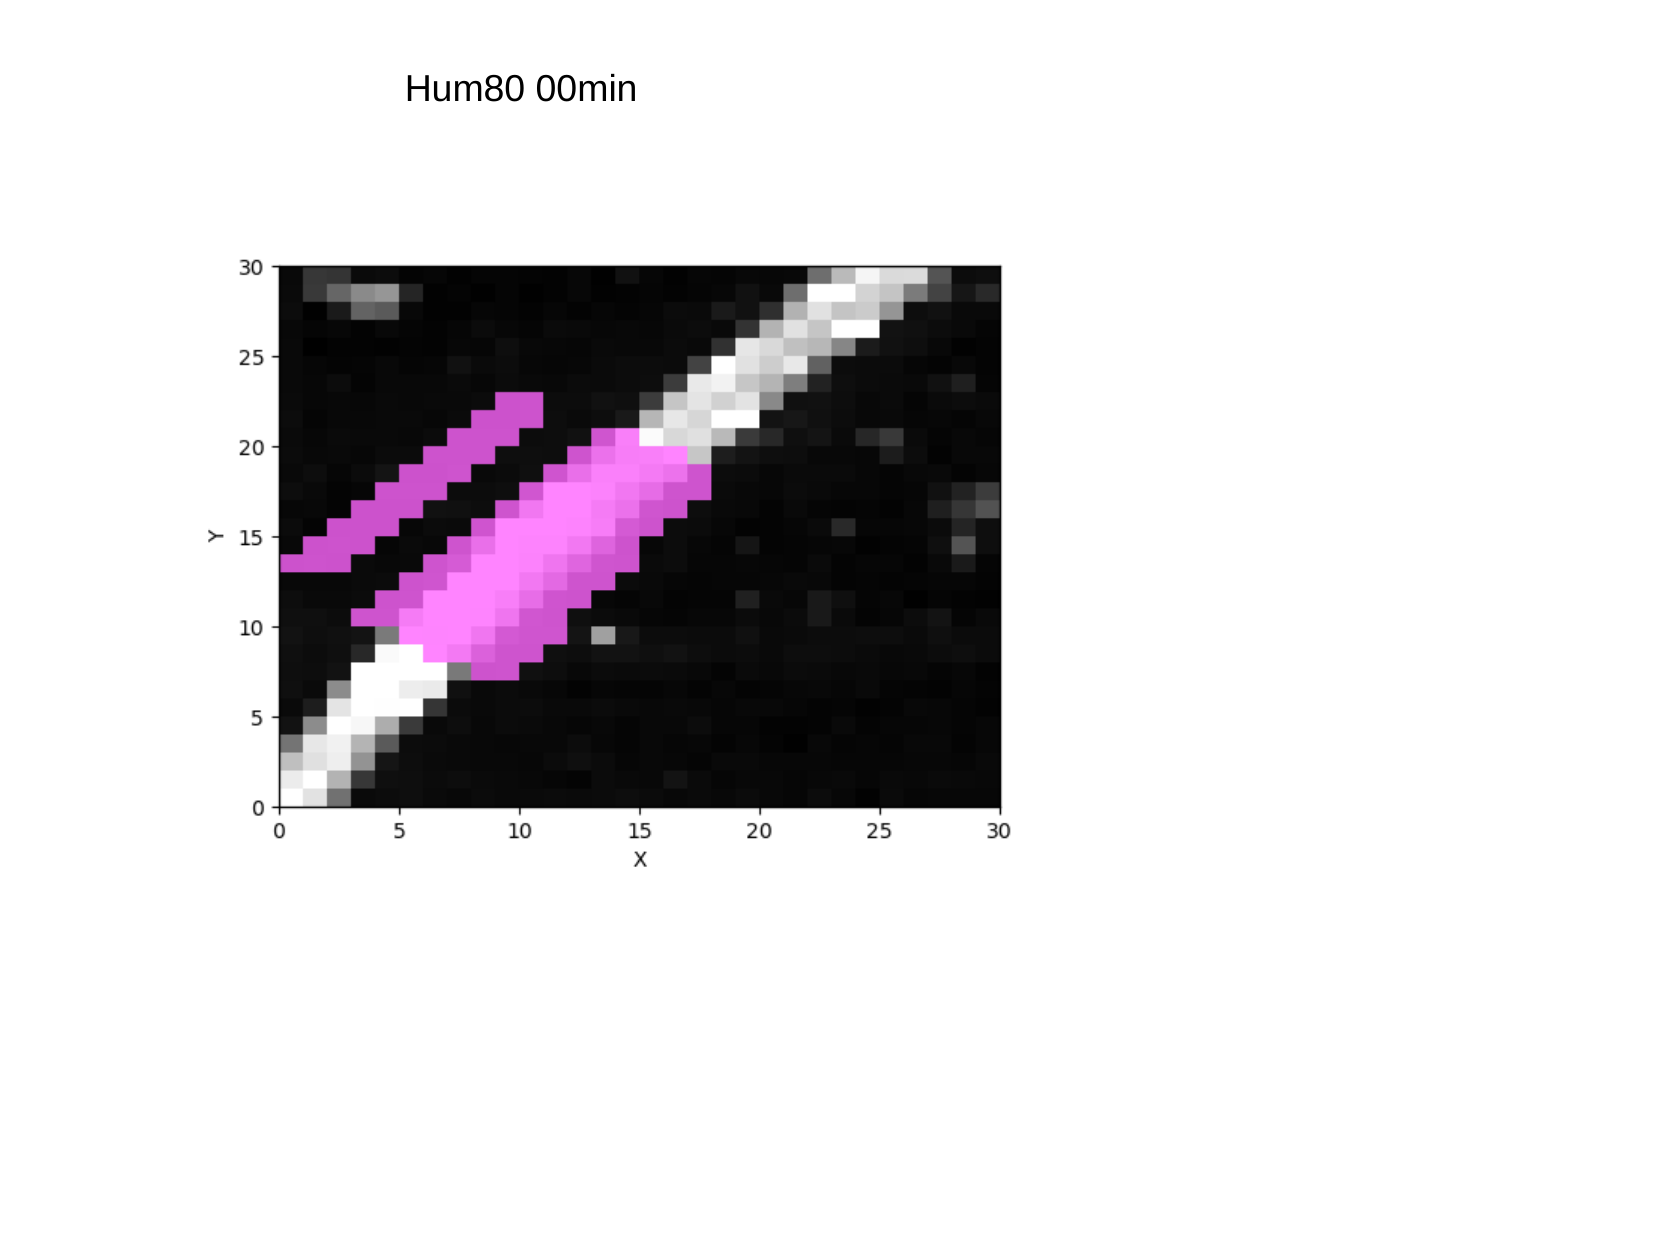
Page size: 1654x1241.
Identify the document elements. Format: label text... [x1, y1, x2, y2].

picture [135, 194, 1096, 915]
text_box Hum80 00min [390, 60, 653, 117]
